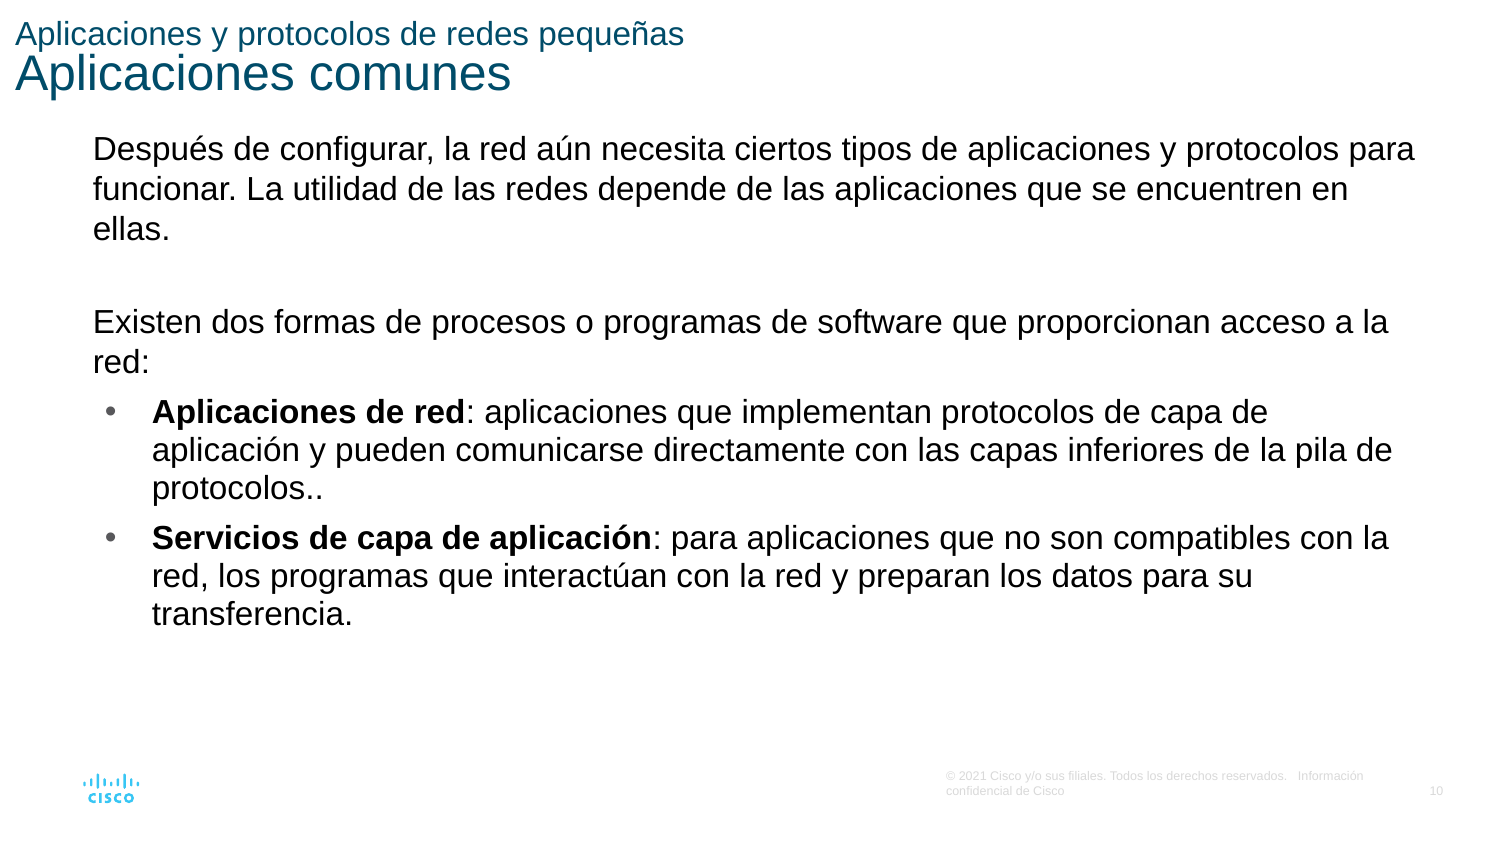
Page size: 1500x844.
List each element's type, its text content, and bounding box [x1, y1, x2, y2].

title Aplicaciones y protocolos de redes pequeñas Aplicaciones comunes [0, 0, 1369, 121]
list Después de configurar, la red aún necesita ciertos tipos de aplicaciones y protocolos para funcionar. La utilidad de las redes depende de las aplicaciones que se encuentren en ellas. Existen dos formas de procesos o programas de software que proporcionan acceso a la red: Aplicaciones de red: aplicaciones que implementan protocolos de capa de aplicación y pueden comunicarse directamente con las capas inferiores de la pila de protocolos.. Servicios de capa de aplicación: para aplicaciones que no son compatibles con la red, los programas que interactúan con la red y preparan los datos para su transferencia. [77, 120, 1437, 726]
